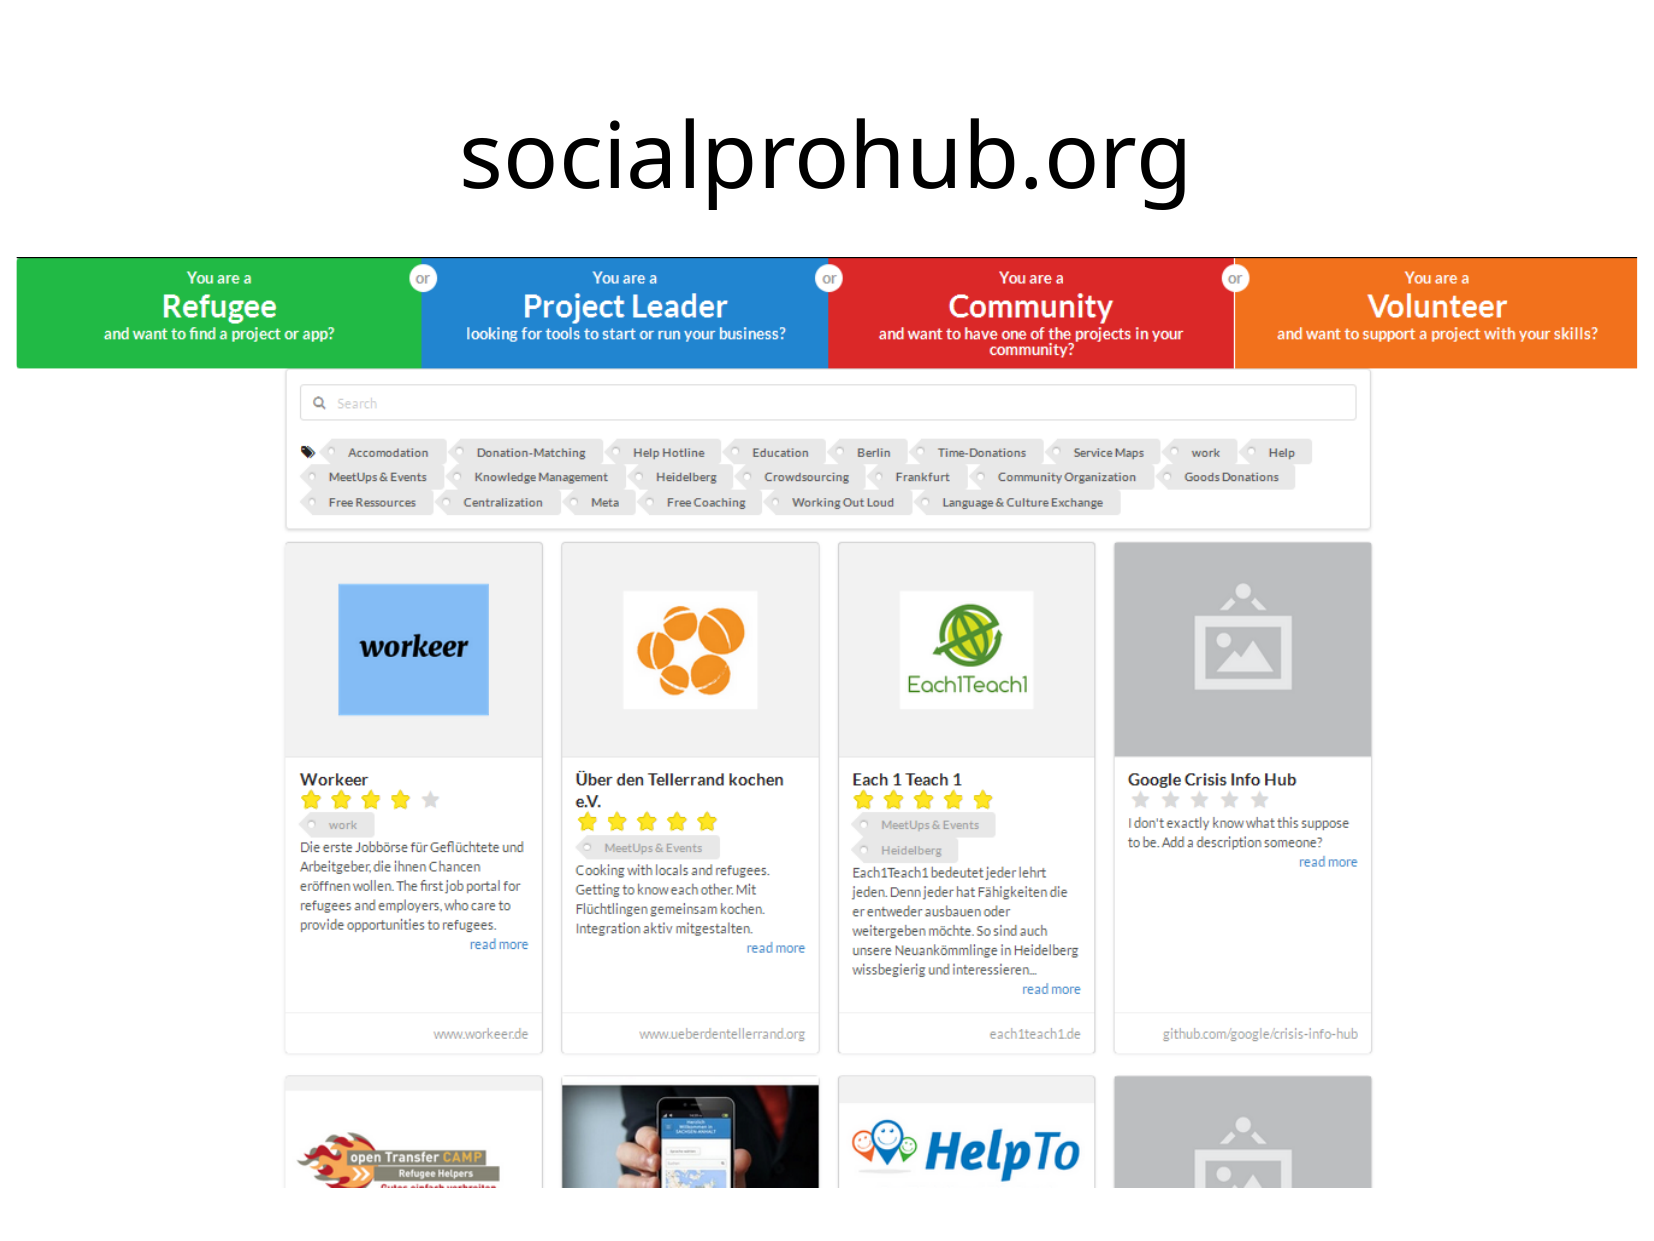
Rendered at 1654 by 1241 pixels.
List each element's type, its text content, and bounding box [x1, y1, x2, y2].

picture [16, 257, 1638, 1188]
title socialprohub.org [82, 49, 1571, 257]
